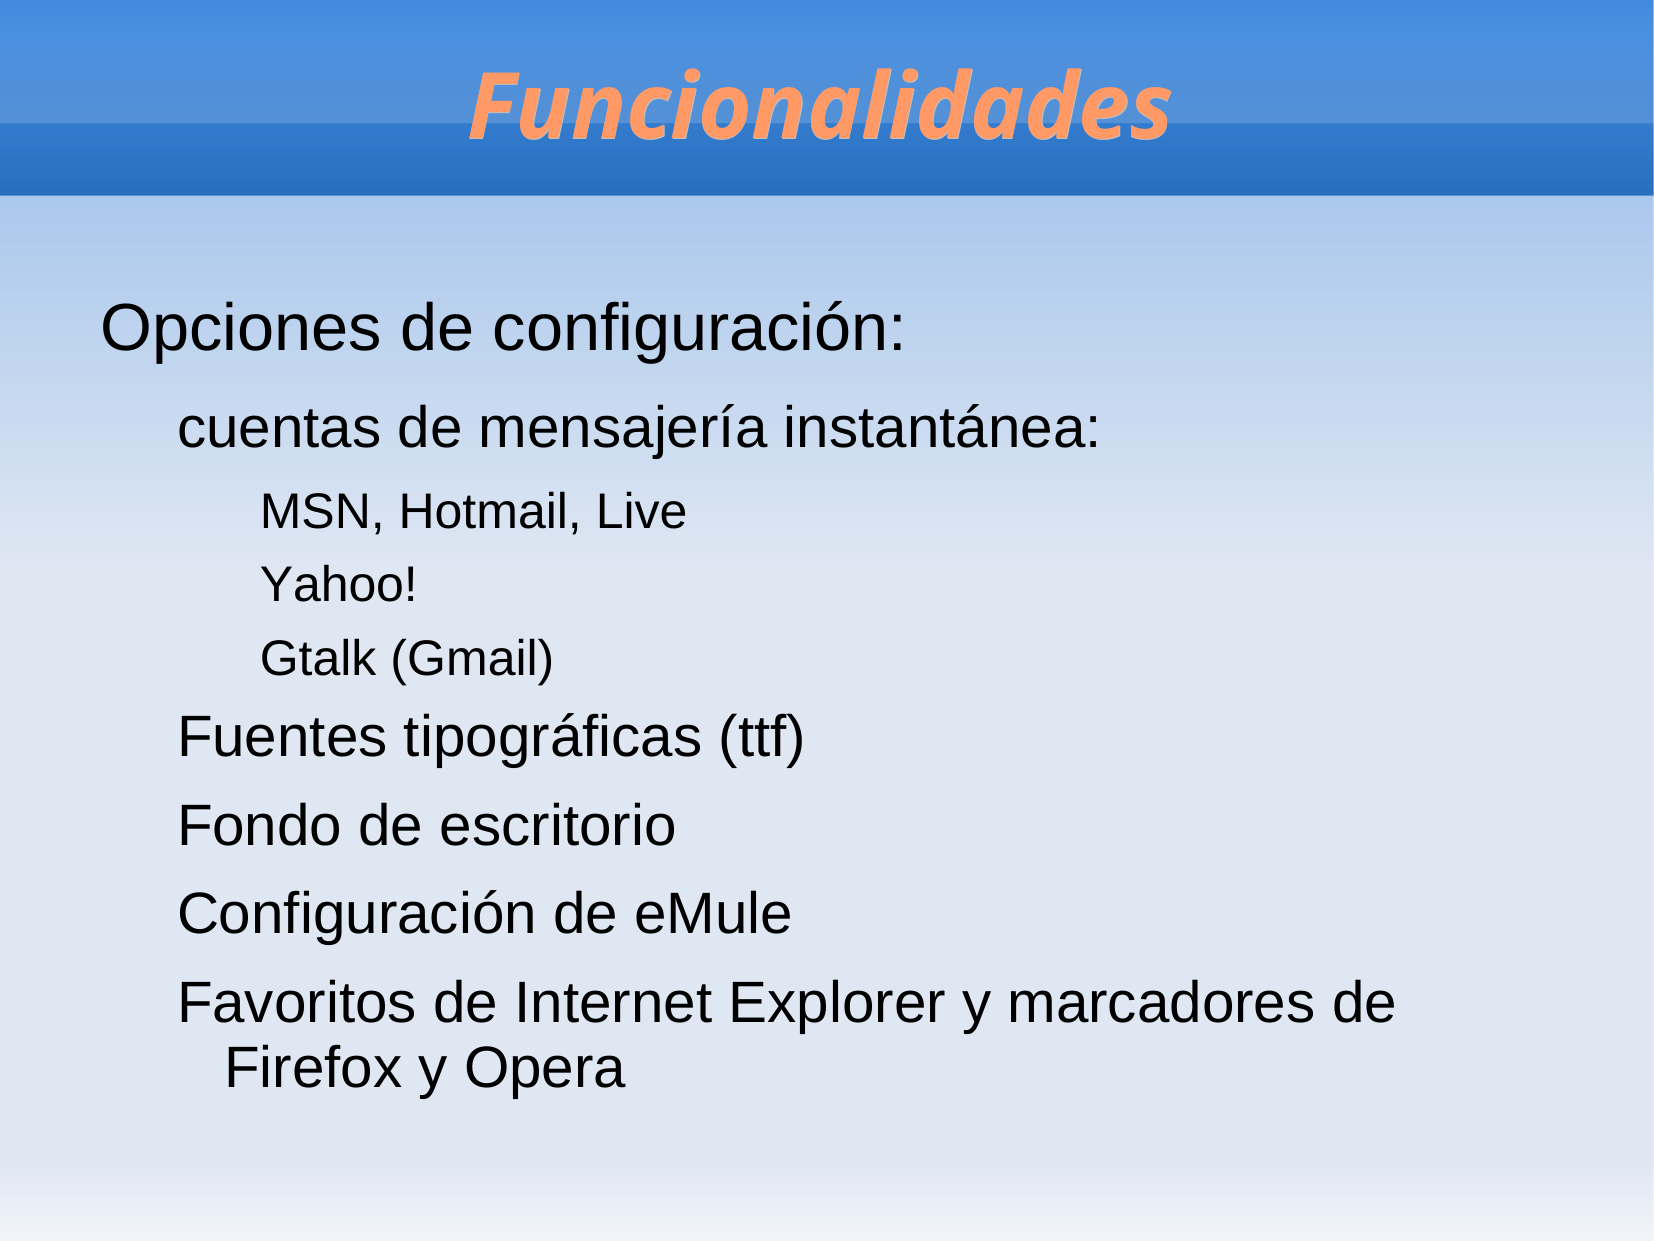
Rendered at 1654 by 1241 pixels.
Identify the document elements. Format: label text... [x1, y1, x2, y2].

title Funcionalidades [76, 7, 1565, 200]
picture [0, 0, 1654, 1241]
list Opciones de configuración: cuentas de mensajería instantánea: MSN, Hotmail, Live Yahoo! Gtalk (Gmail) Fuentes tipográficas (ttf) Fondo de escritorio Configuración de eMule Favoritos de Internet Explorer y marcadores de Firefox y Opera [82, 290, 1571, 1100]
